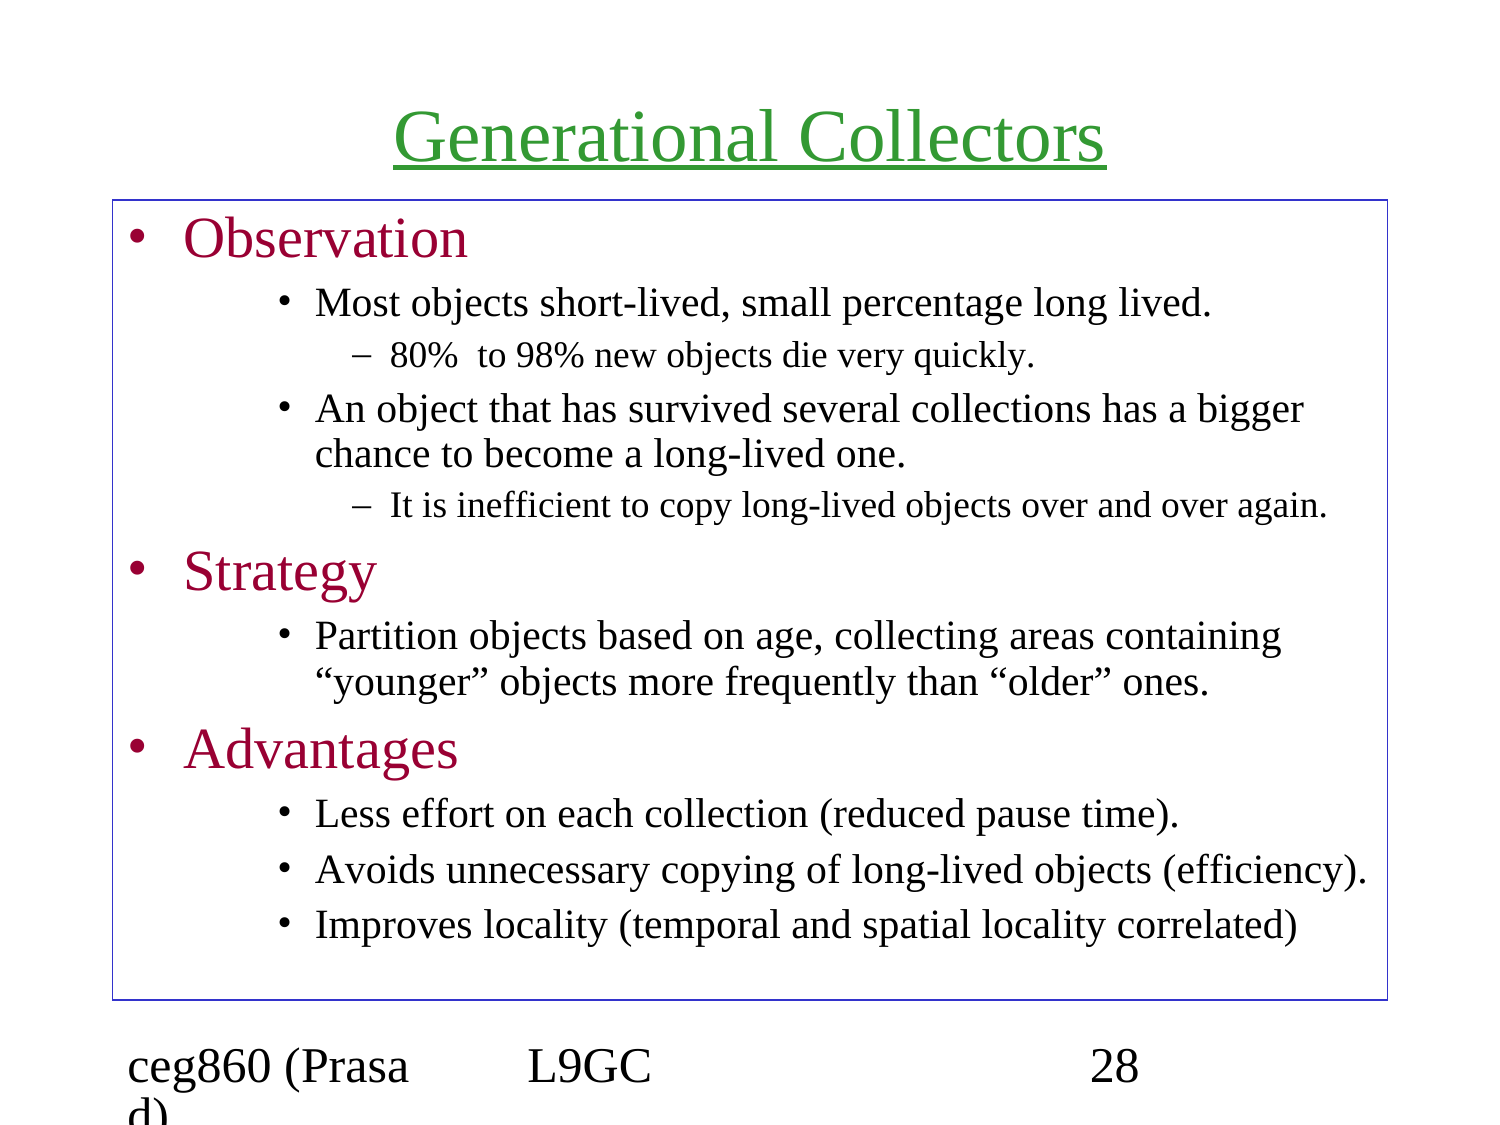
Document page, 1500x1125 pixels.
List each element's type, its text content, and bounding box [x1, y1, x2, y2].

list Observation Most objects short-lived, small percentage long lived. 80% to 98% new objects die very quickly. An object that has survived several collections has a bigger chance to become a long-lived one. It is inefficient to copy long-lived objects over and over again. Strategy Partition objects based on age, collecting areas containing “younger” objects more frequently than “older” ones. Advantages Less effort on each collection (reduced pause time). Avoids unnecessary copying of long-lived objects (efficiency). Improves locality (temporal and spatial locality correlated) [112, 200, 1388, 1001]
title Generational Collectors [112, 62, 1388, 199]
